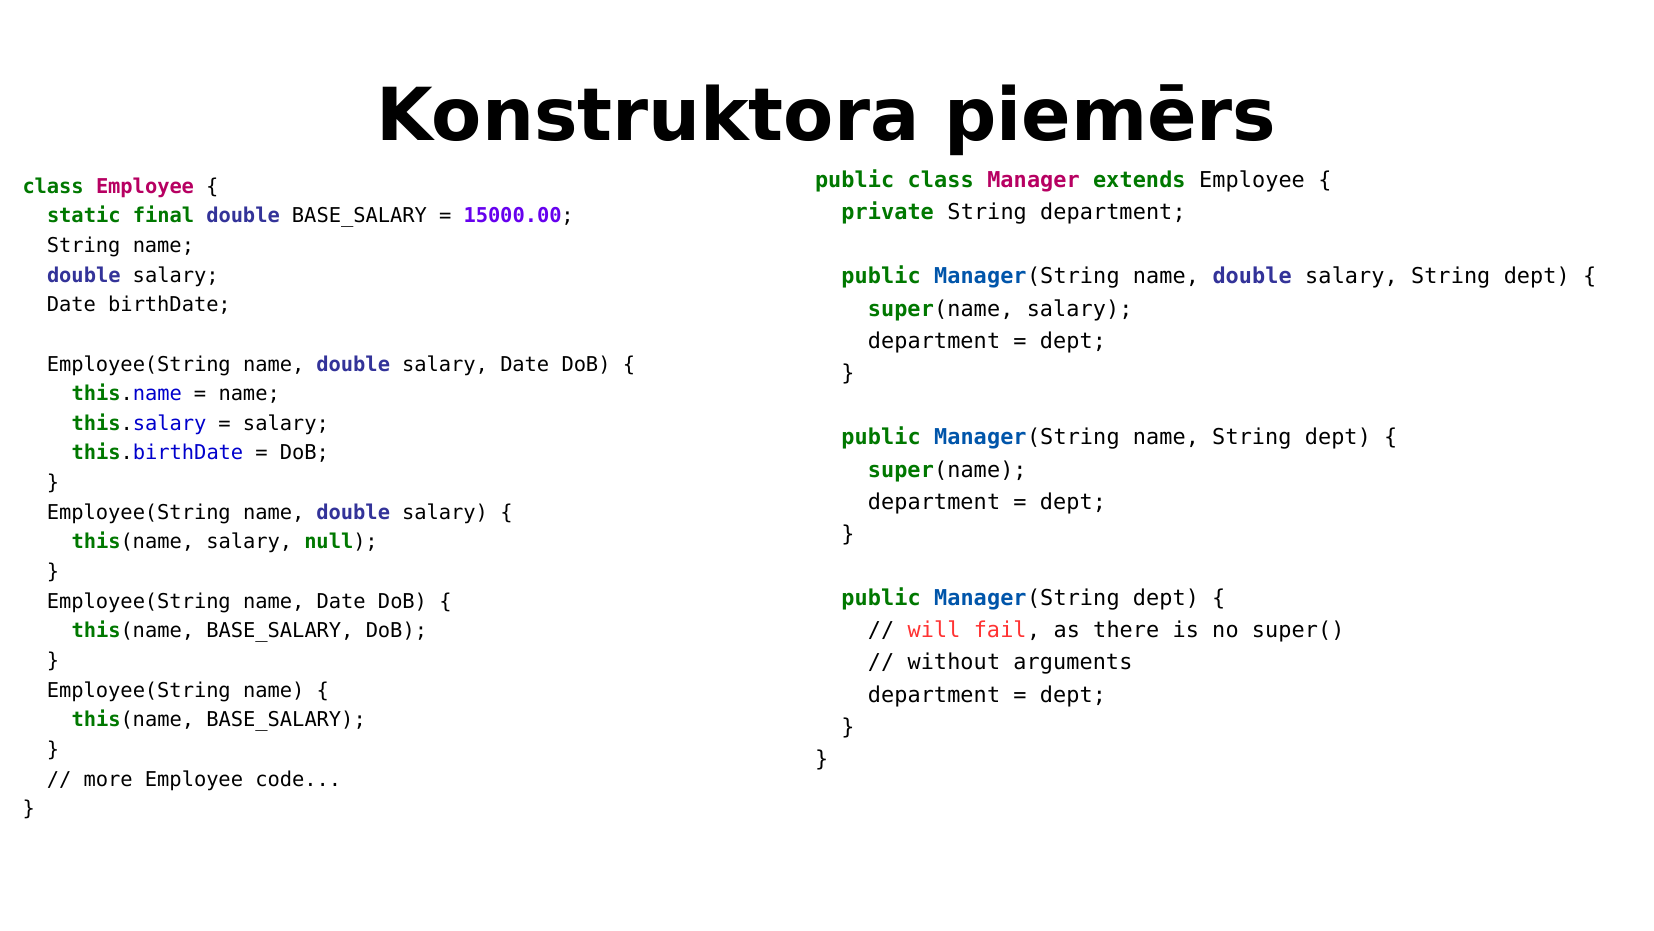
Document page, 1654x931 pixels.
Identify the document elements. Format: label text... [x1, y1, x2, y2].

list class Employee { static final double BASE_SALARY = 15000.00; String name; double salary; Date birthDate; Employee(String name, double salary, Date DoB) { this.name = name; this.salary = salary; this.birthDate = DoB; } Employee(String name, double salary) { this(name, salary, null); } Employee(String name, Date DoB) { this(name, BASE_SALARY, DoB); } Employee(String name) { this(name, BASE_SALARY); } // more Employee code... } [22, 168, 804, 856]
list public class Manager extends Employee { private String department; public Manager(String name, double salary, String dept) { super(name, salary); department = dept; } public Manager(String name, String dept) { super(name); department = dept; } public Manager(String dept) { // will fail, as there is no super() // without arguments department = dept; } } [815, 160, 1607, 815]
title Konstruktora piemērs [82, 29, 1571, 200]
